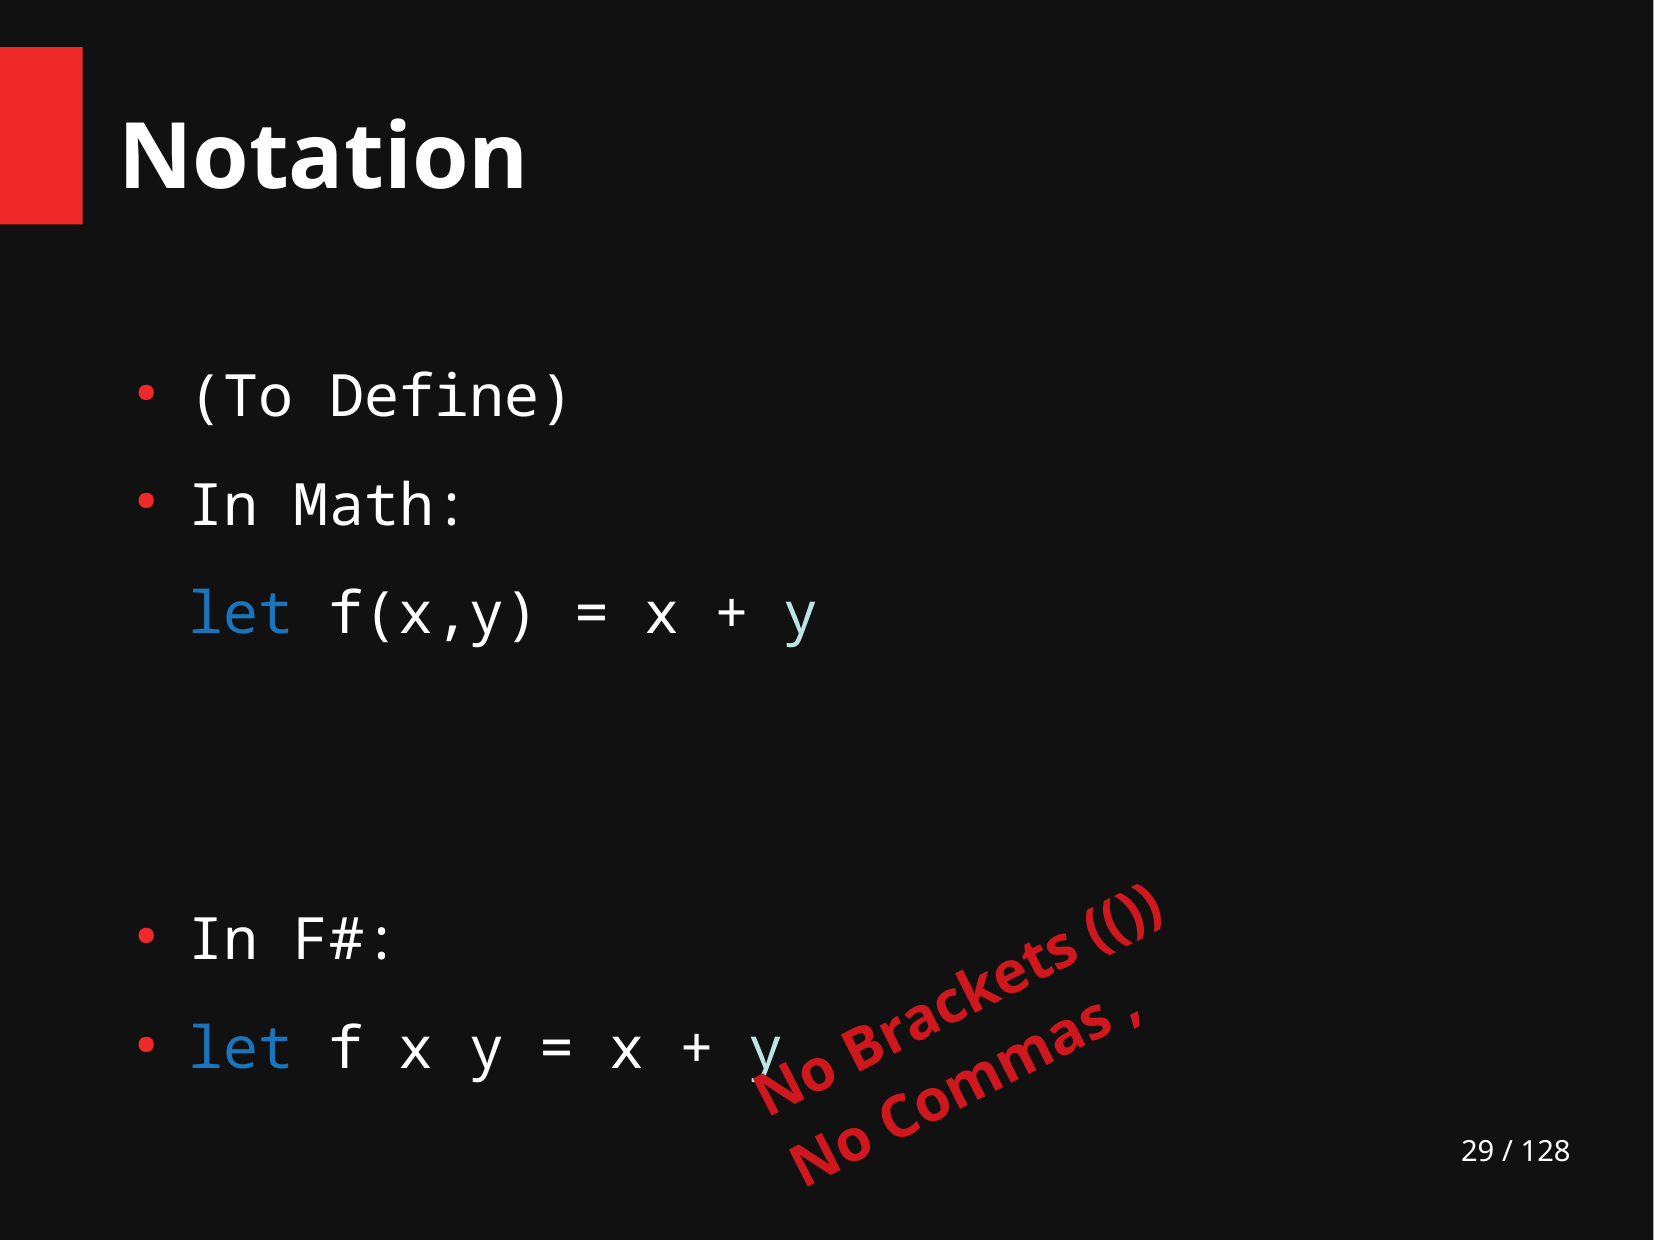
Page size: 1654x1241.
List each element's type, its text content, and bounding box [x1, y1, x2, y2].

text_box No Brackets (()) No Commas , [723, 831, 1272, 1241]
title Notation [118, 49, 1571, 257]
list (To Define) In Math: let f(x,y) = x + y In F#: let f x y = x + y [118, 354, 1536, 1074]
